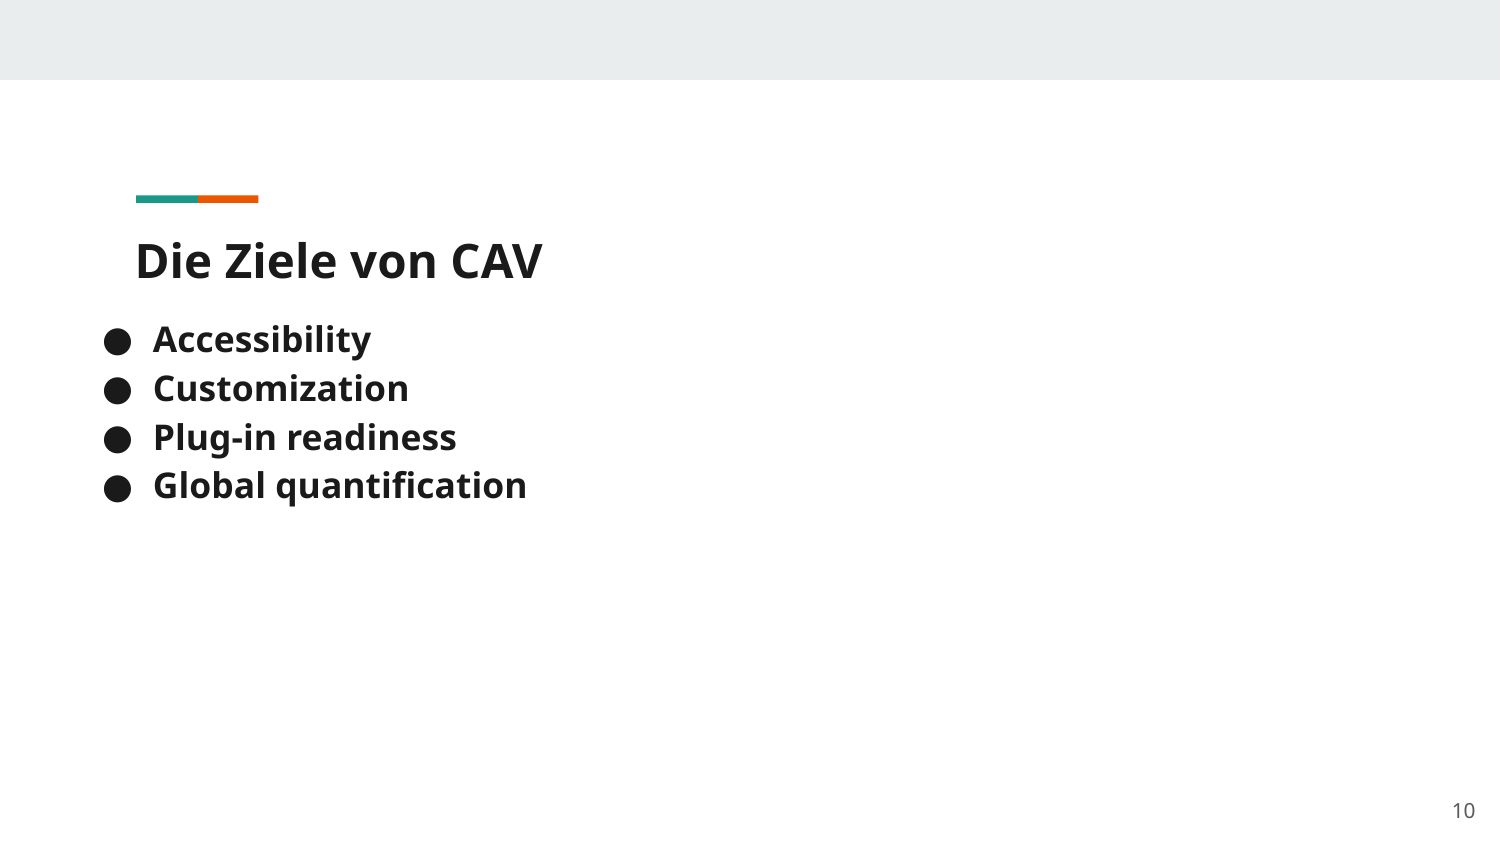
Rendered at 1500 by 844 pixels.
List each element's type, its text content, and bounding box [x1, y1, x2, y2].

title Die Ziele von CAV [119, 216, 1381, 305]
list Accessibility Customization Plug-in readiness Global quantification [62, 295, 1325, 667]
slide_number <number> [1400, 779, 1491, 844]
